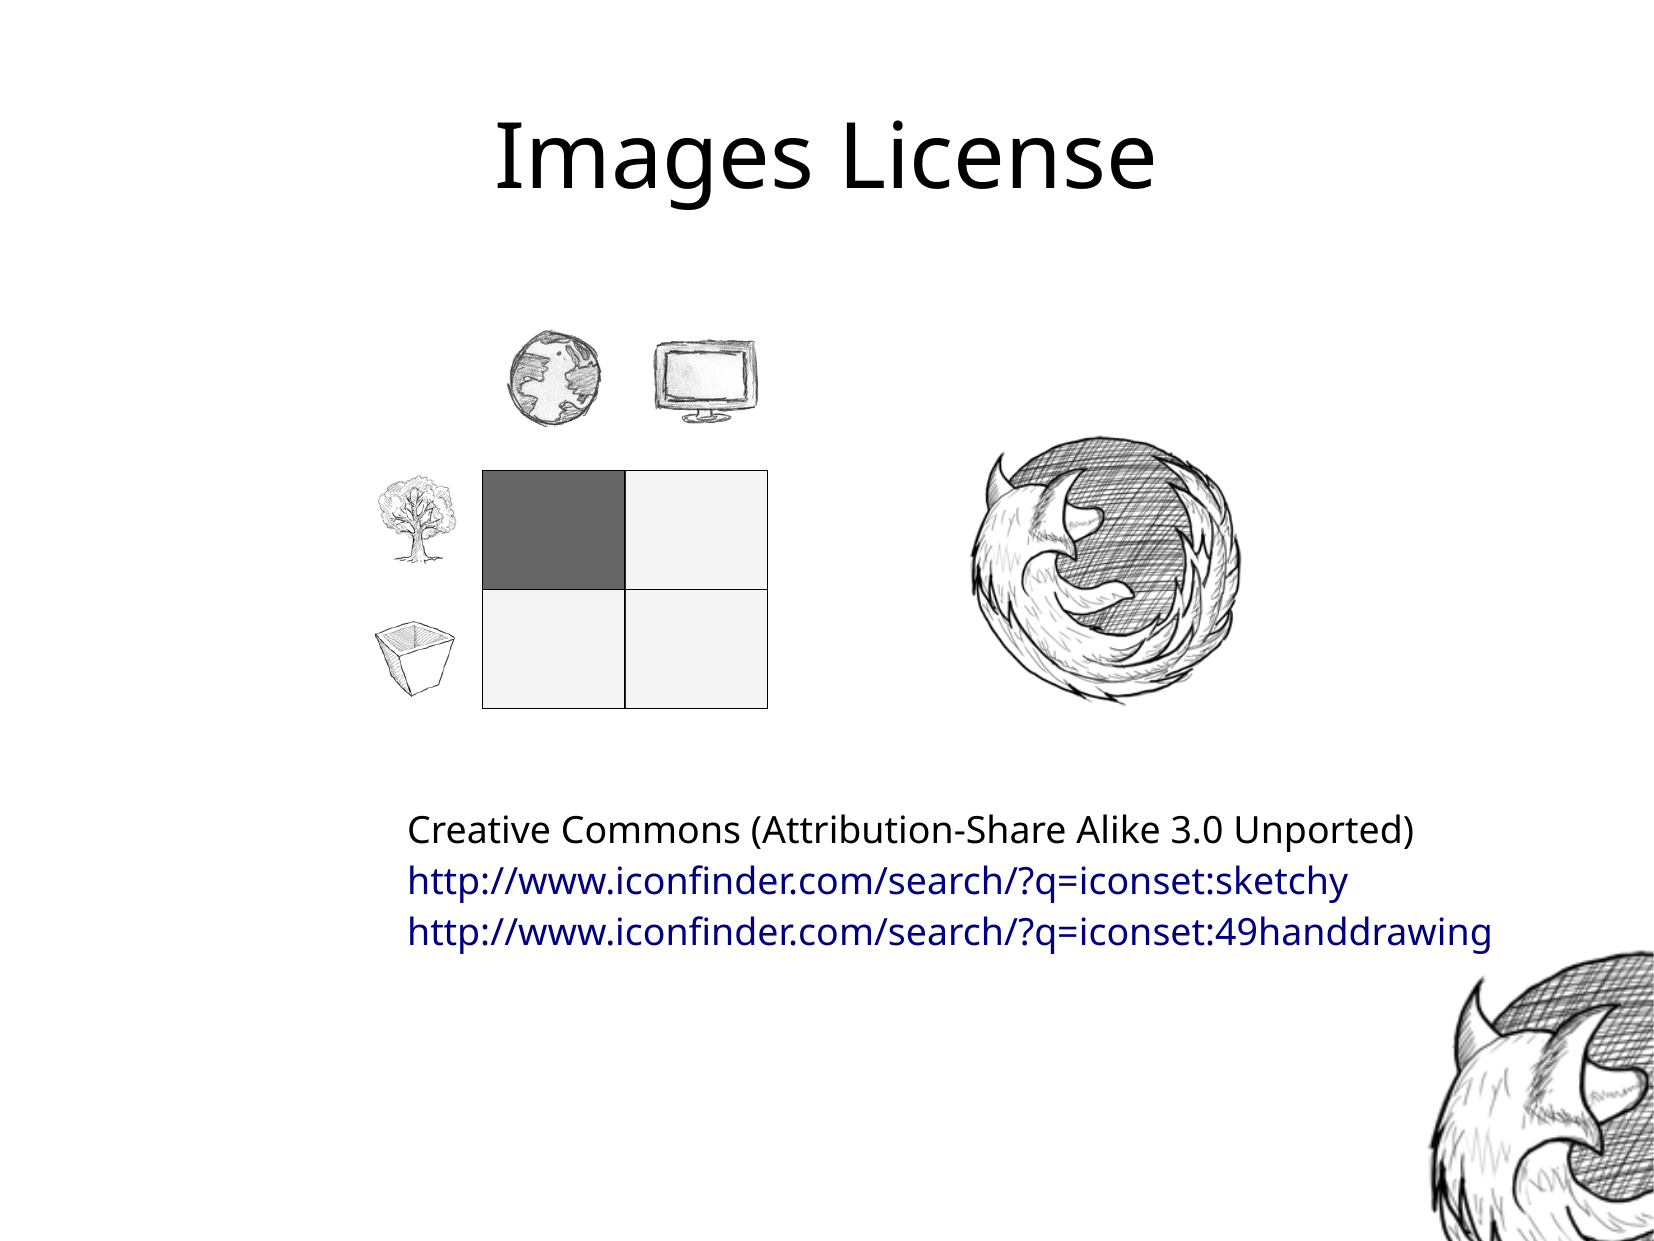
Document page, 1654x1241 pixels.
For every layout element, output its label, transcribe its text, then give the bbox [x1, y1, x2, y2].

picture [363, 470, 471, 578]
picture [505, 327, 605, 427]
title Images License [82, 49, 1571, 257]
picture [1386, 915, 1654, 1241]
picture [363, 601, 471, 709]
picture [651, 324, 759, 433]
text_box Creative Commons (Attribution-Share Alike 3.0 Unported) http://www.iconfinder.com/search/?q=iconset:sketchy http://www.iconfinder.com/search/?q=iconset:49handdrawing [392, 796, 1468, 947]
text_box [482, 470, 768, 709]
picture [944, 414, 1270, 740]
